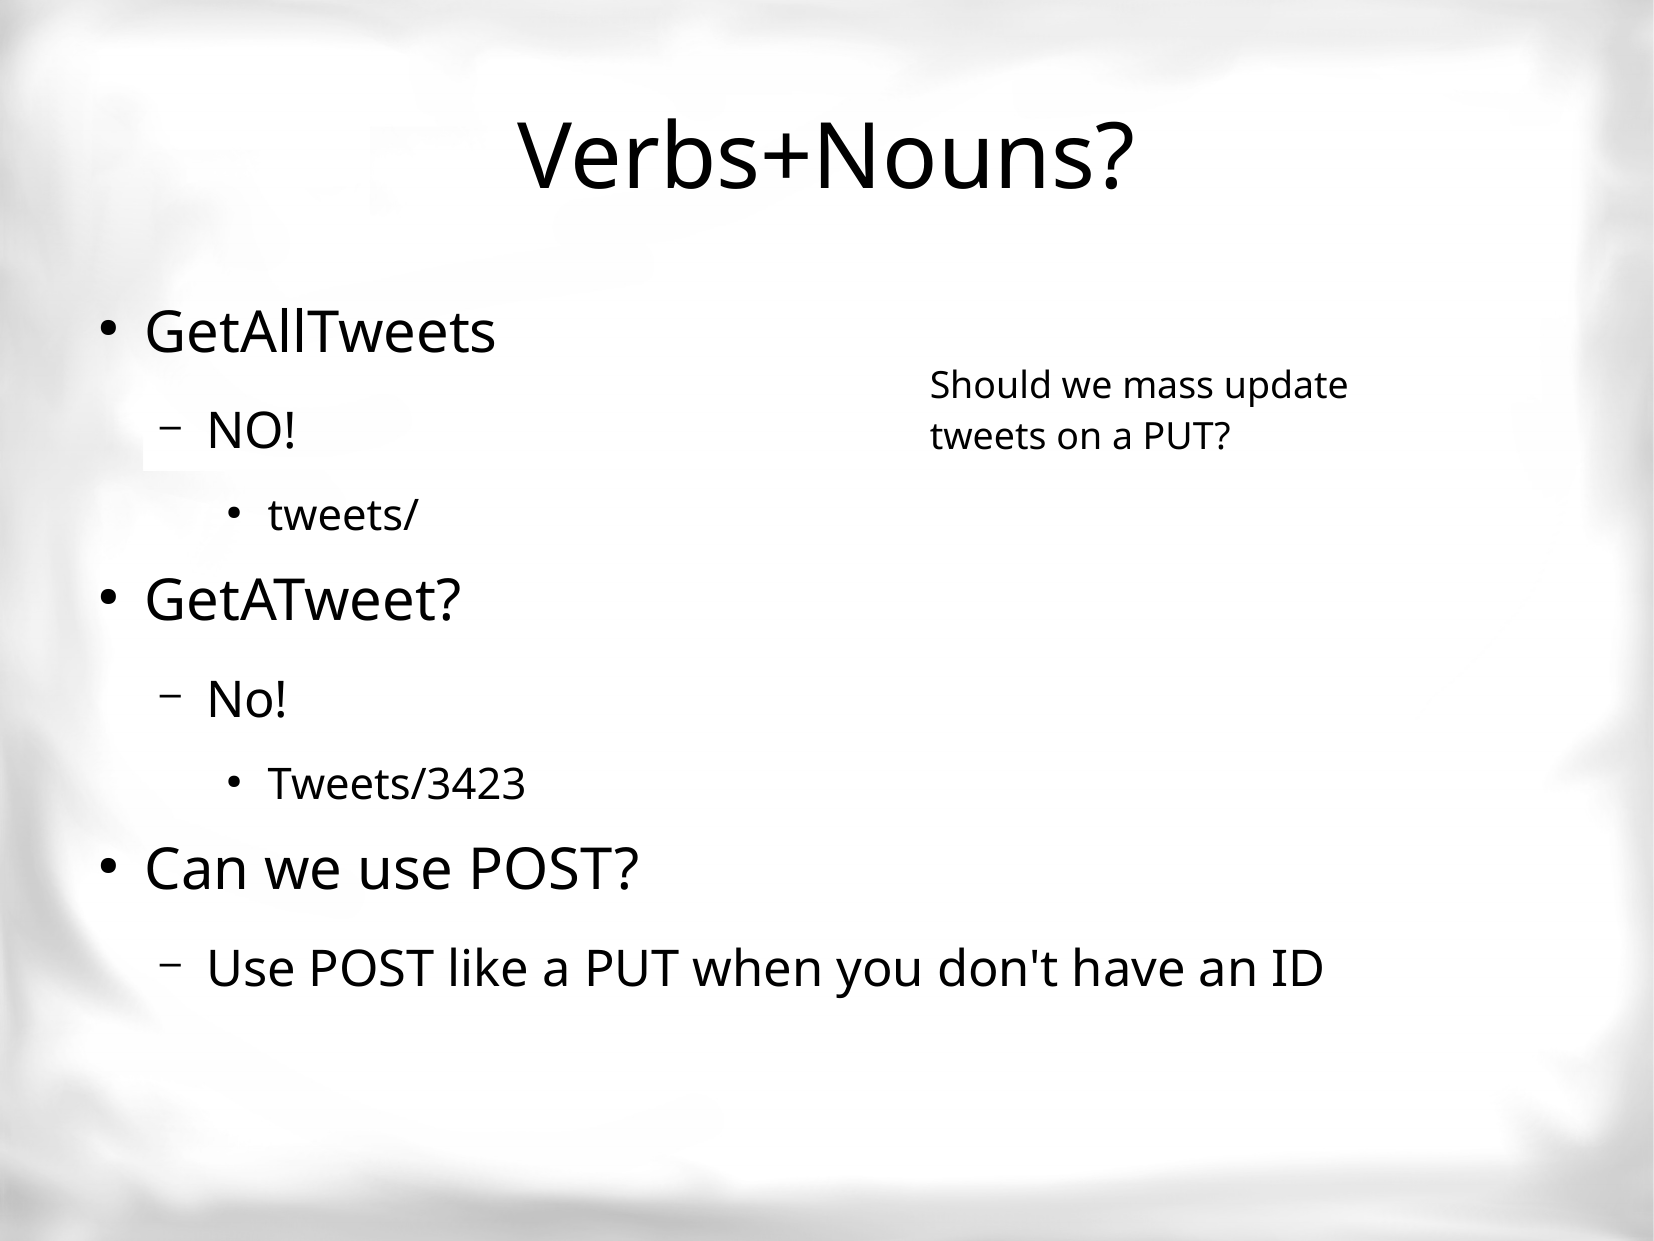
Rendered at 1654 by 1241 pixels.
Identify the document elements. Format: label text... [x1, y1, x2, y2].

picture [0, 0, 1654, 1241]
title Verbs+Nouns? [82, 49, 1571, 257]
list GetAllTweets NO! tweets/ GetATweet? No! Tweets/3423 Can we use POST? Use POST like a PUT when you don't have an ID [82, 290, 1571, 1010]
text_box Should we mass update tweets on a PUT? [915, 351, 1411, 706]
